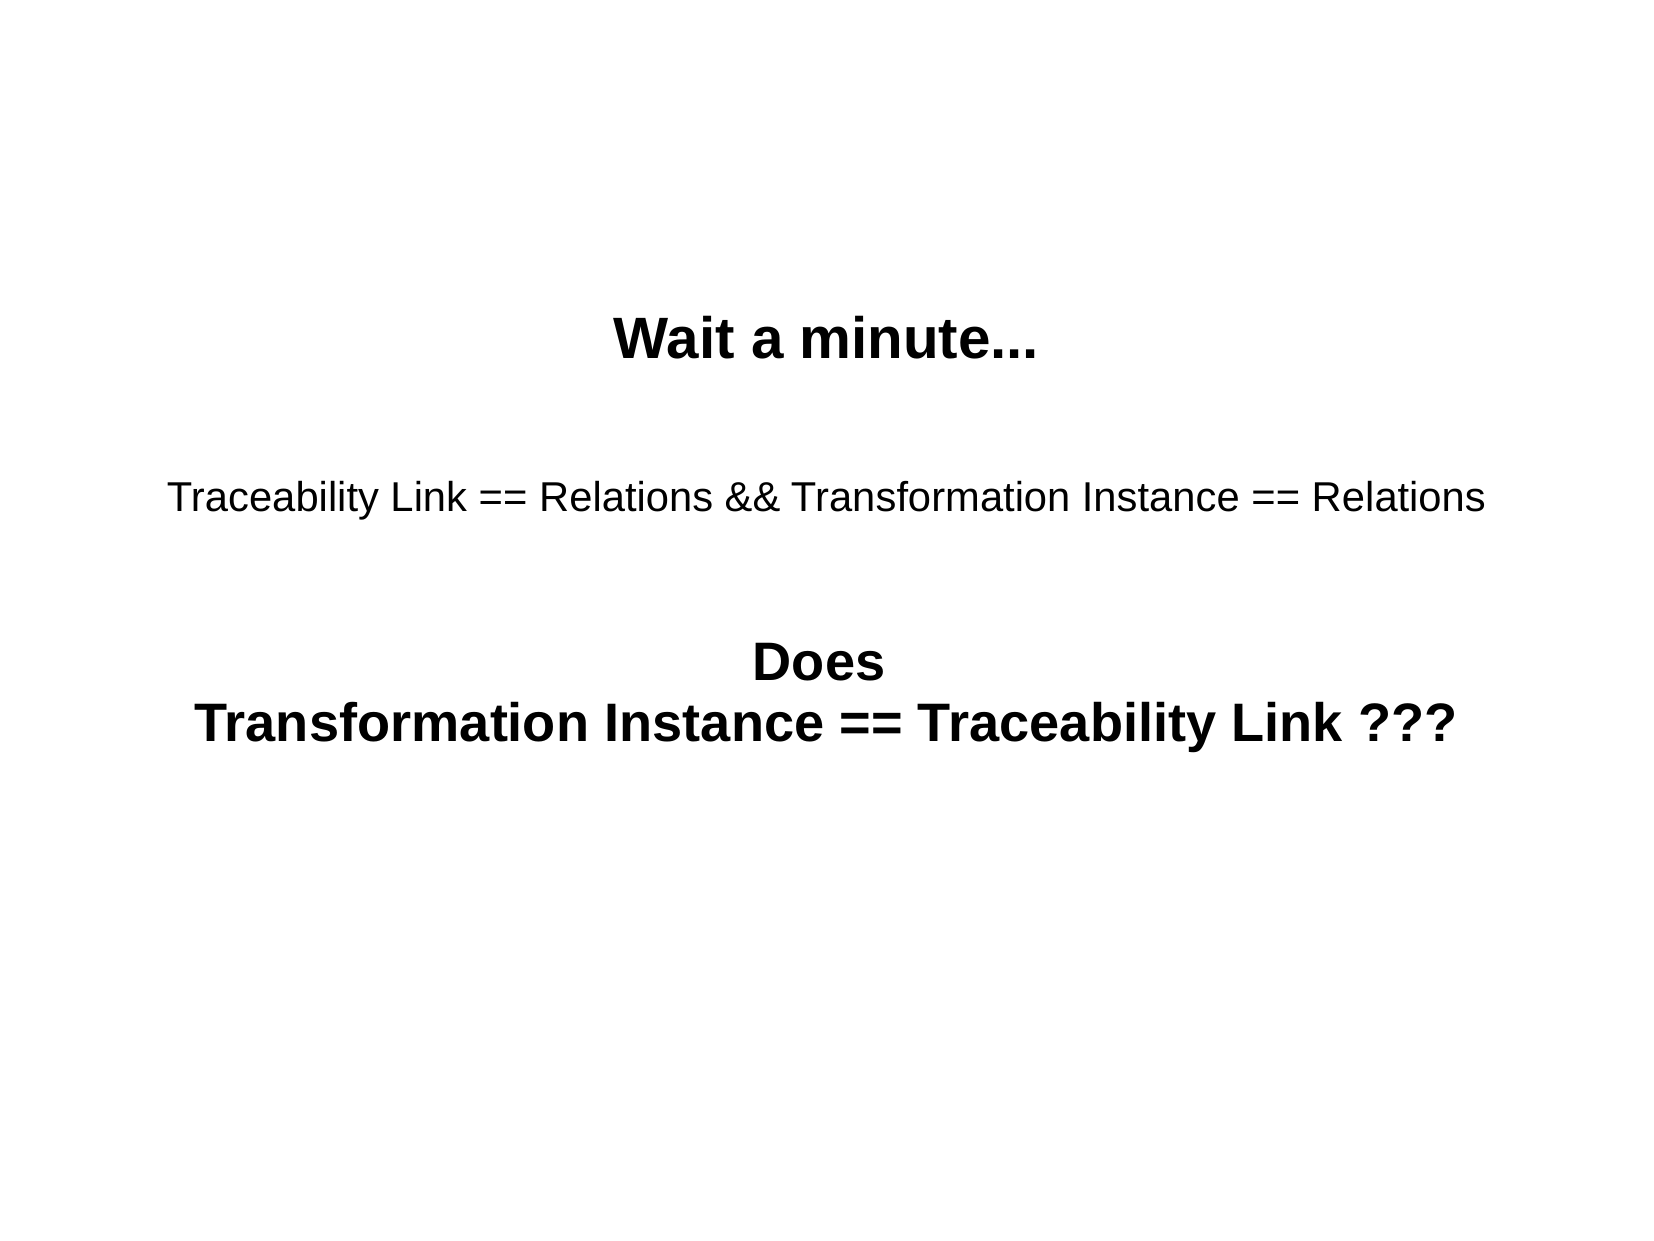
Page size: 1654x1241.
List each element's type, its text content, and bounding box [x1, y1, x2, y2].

subtitle Wait a minute... Traceability Link == Relations && Transformation Instance == Relations Does Transformation Instance == Traceability Link ??? [82, 49, 1571, 1010]
